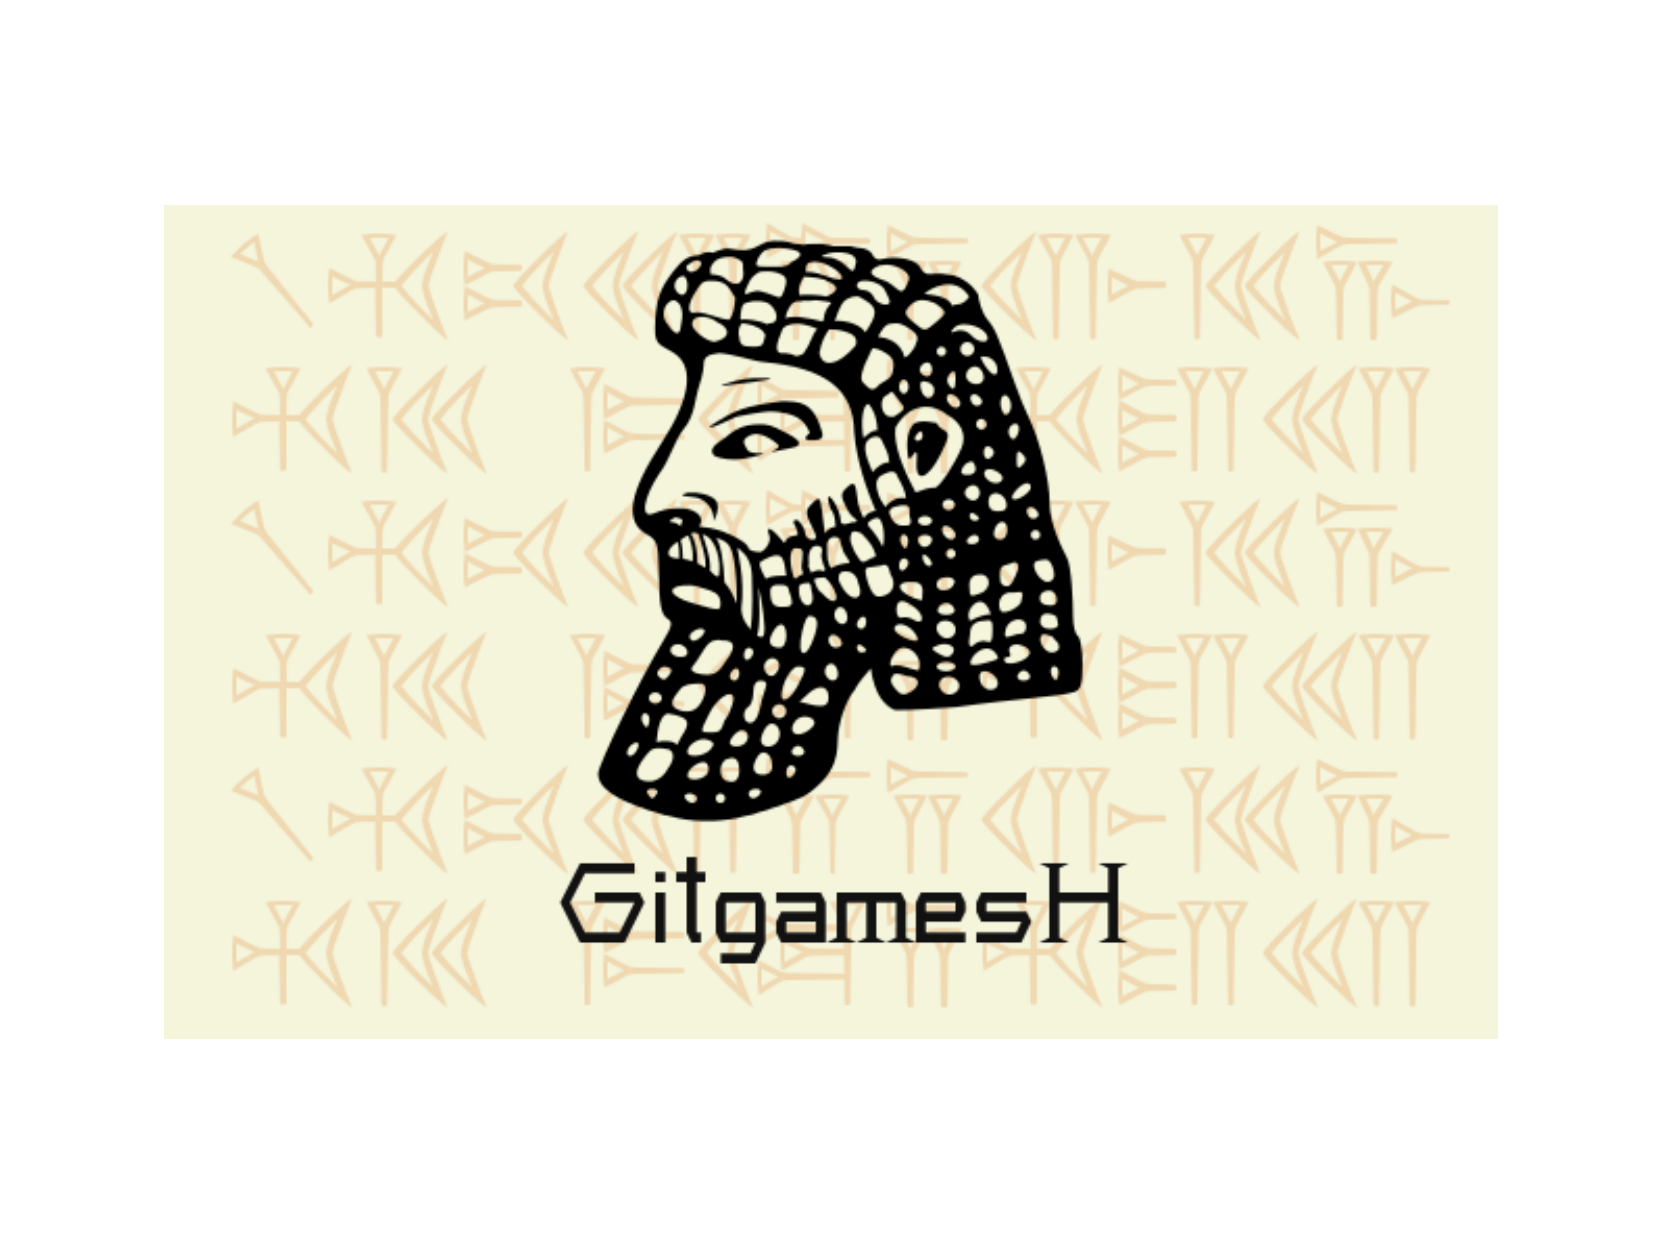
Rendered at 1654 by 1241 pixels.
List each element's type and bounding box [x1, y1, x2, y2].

picture [164, 205, 1498, 1039]
